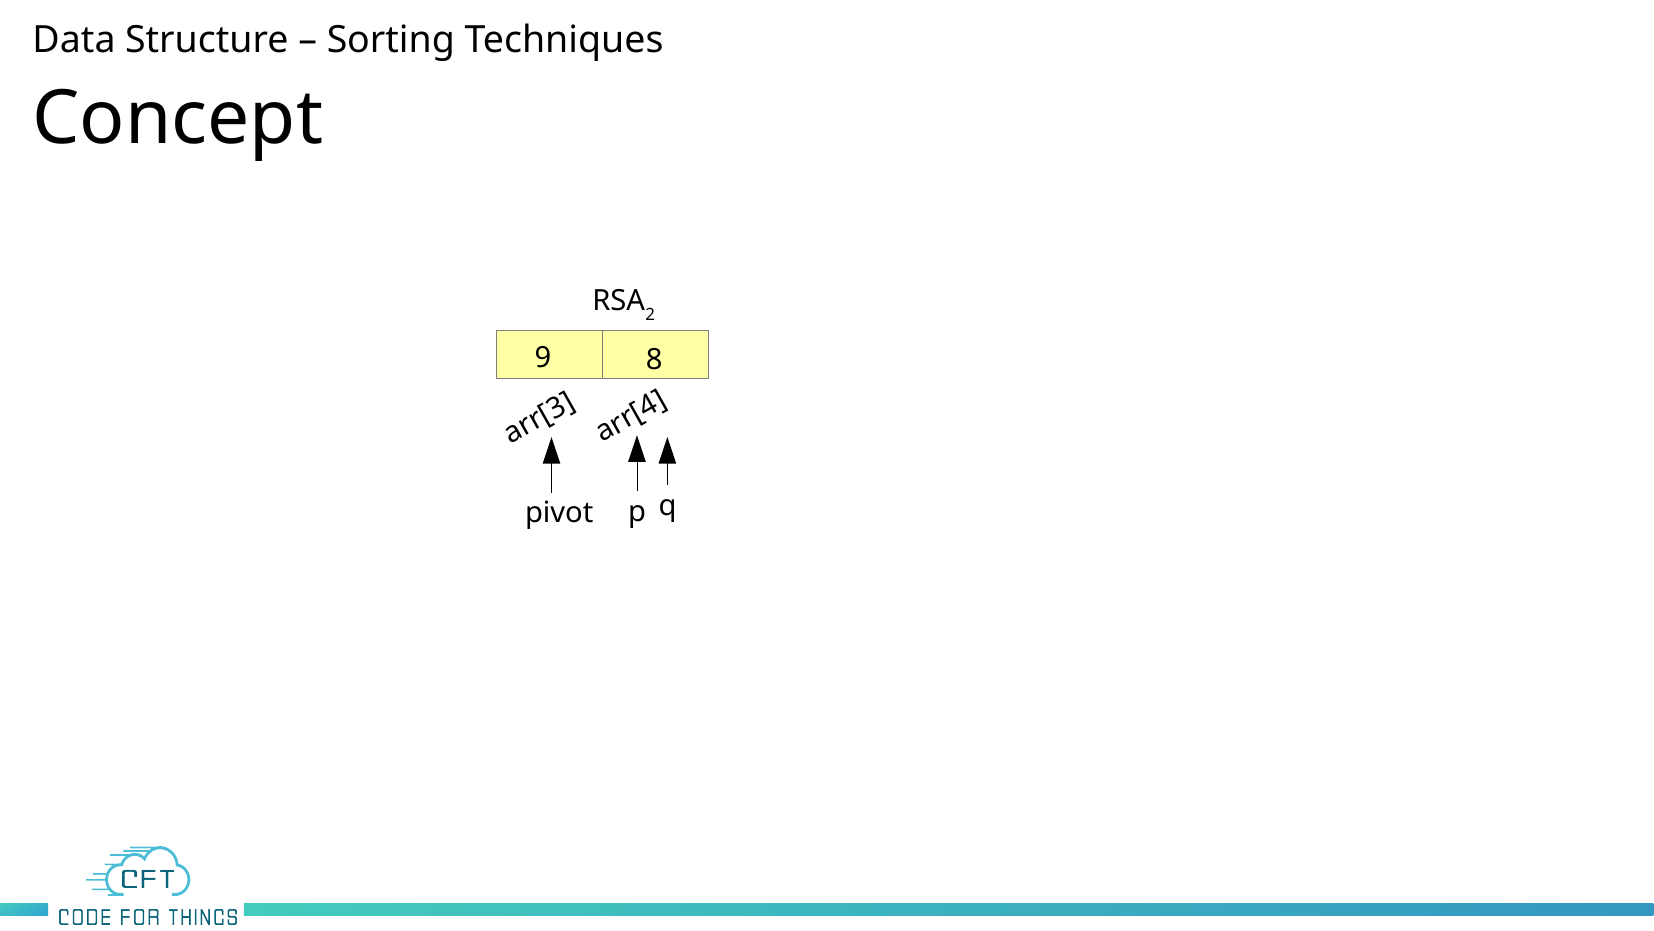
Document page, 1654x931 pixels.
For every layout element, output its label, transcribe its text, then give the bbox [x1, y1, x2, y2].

text_box 8 [631, 330, 680, 380]
text_box q [643, 477, 692, 527]
text_box arr[4] [569, 361, 697, 468]
picture [59, 846, 237, 925]
text_box [680, 330, 709, 379]
text_box [496, 330, 519, 379]
text_box [568, 330, 631, 379]
text_box RSA2 [577, 271, 678, 328]
text_box arr[3] [478, 361, 601, 470]
title Data Structure – Sorting Techniques Concept [32, 12, 1184, 166]
text_box p [613, 482, 662, 532]
text_box 9 [519, 328, 568, 379]
text_box pivot [510, 484, 614, 534]
